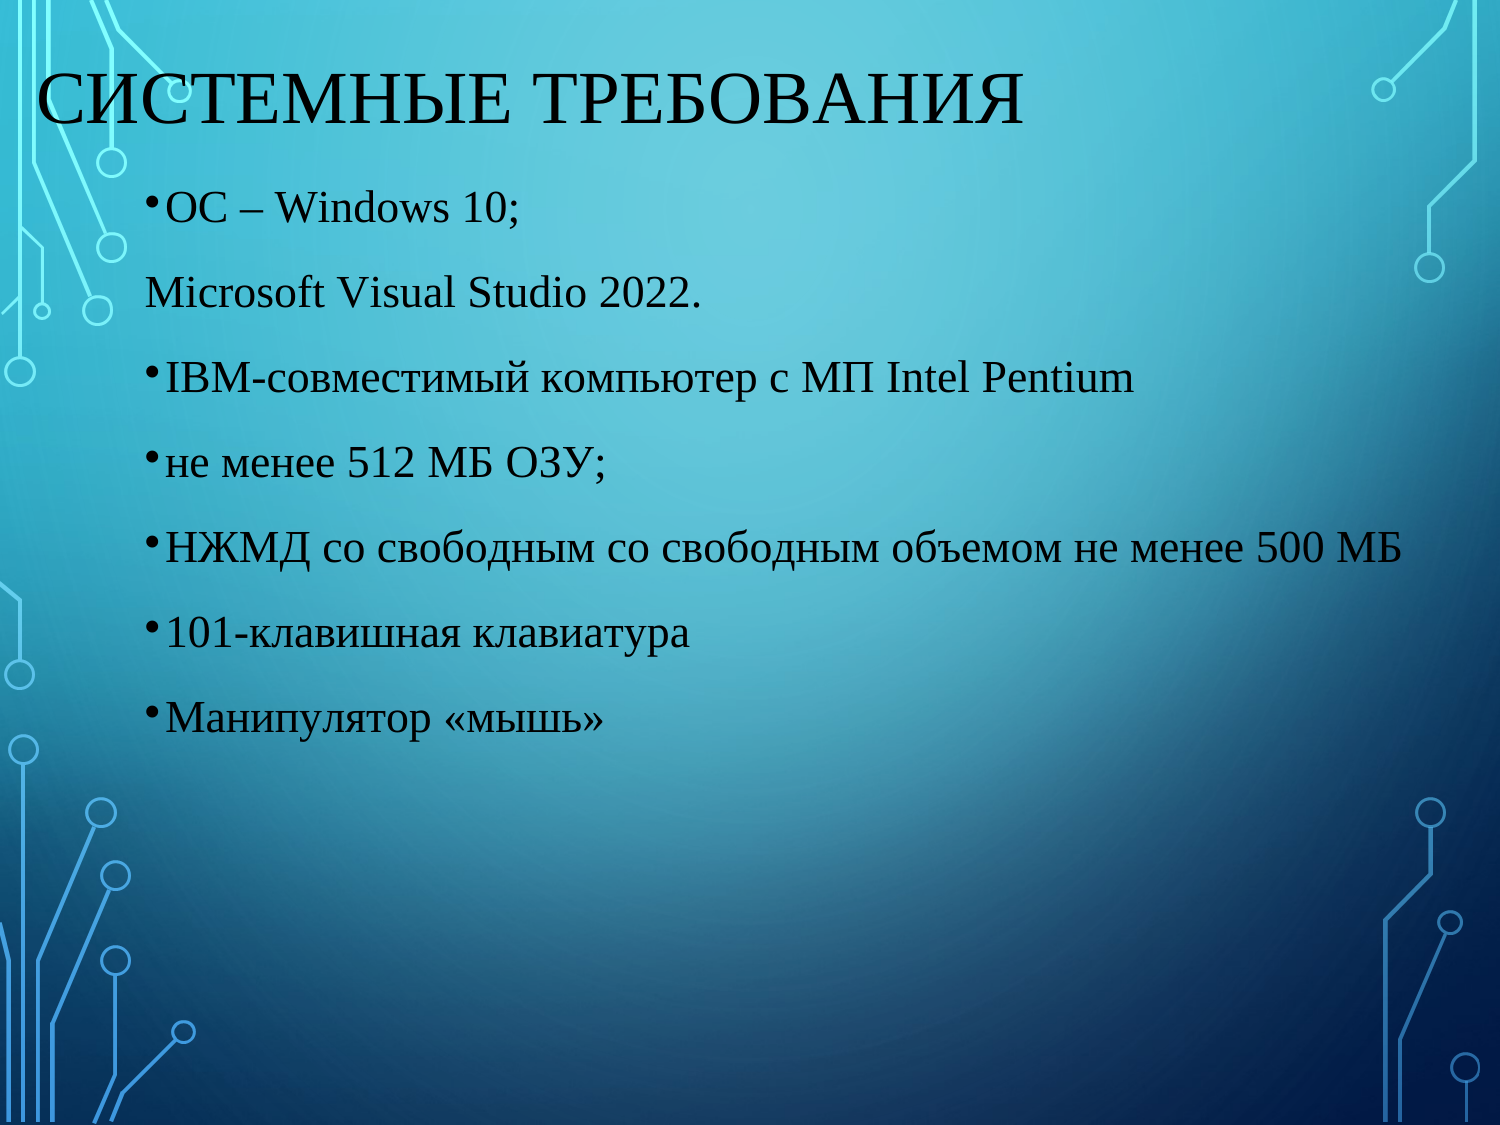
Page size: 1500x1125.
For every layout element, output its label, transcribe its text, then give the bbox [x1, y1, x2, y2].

text_box ОС – Windows 10; Microsoft Visual Studio 2022. IBM-совместимый компьютер с МП Intel Pentium не менее 512 МБ ОЗУ; НЖМД со свободным со свободным объемом не менее 500 МБ 101-клавишная клавиатура Манипулятор «мышь» [70, 141, 1465, 1105]
picture [0, 0, 1500, 1125]
text_box СИСТЕМНЫЕ ТРЕБОВАНИЯ [21, 2, 1241, 197]
